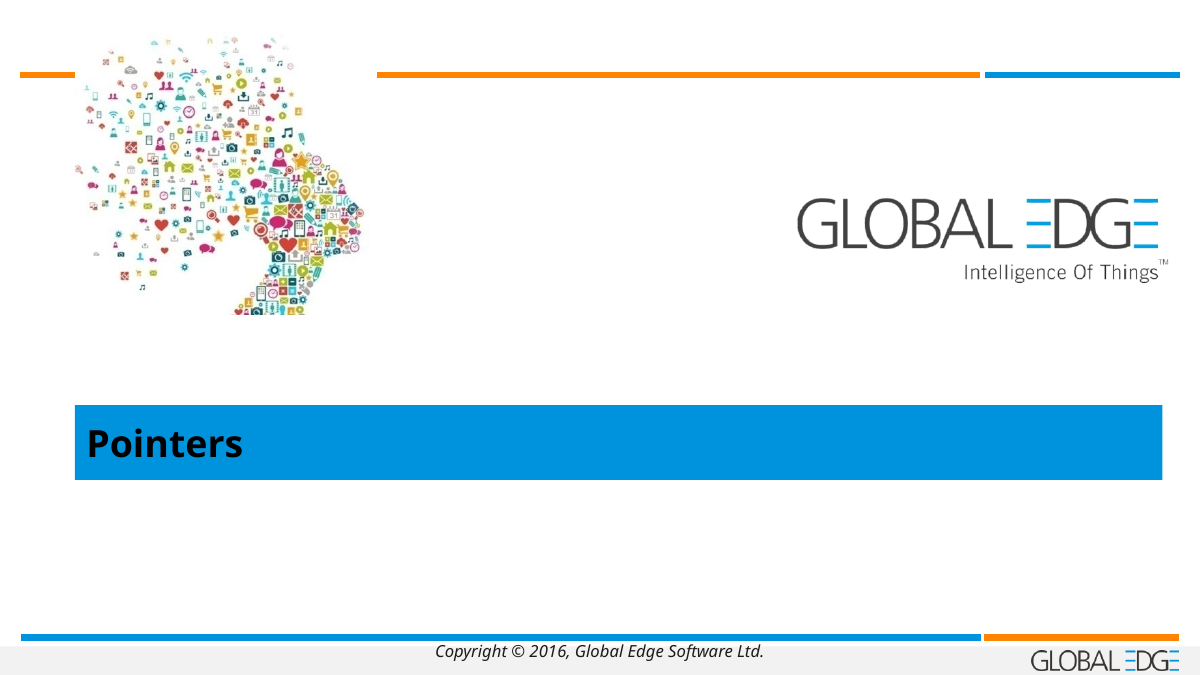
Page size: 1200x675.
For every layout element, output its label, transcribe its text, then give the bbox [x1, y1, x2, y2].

picture [75, 0, 377, 315]
picture [1031, 650, 1179, 671]
picture [787, 187, 1178, 293]
text_box Pointers [74, 405, 1163, 480]
